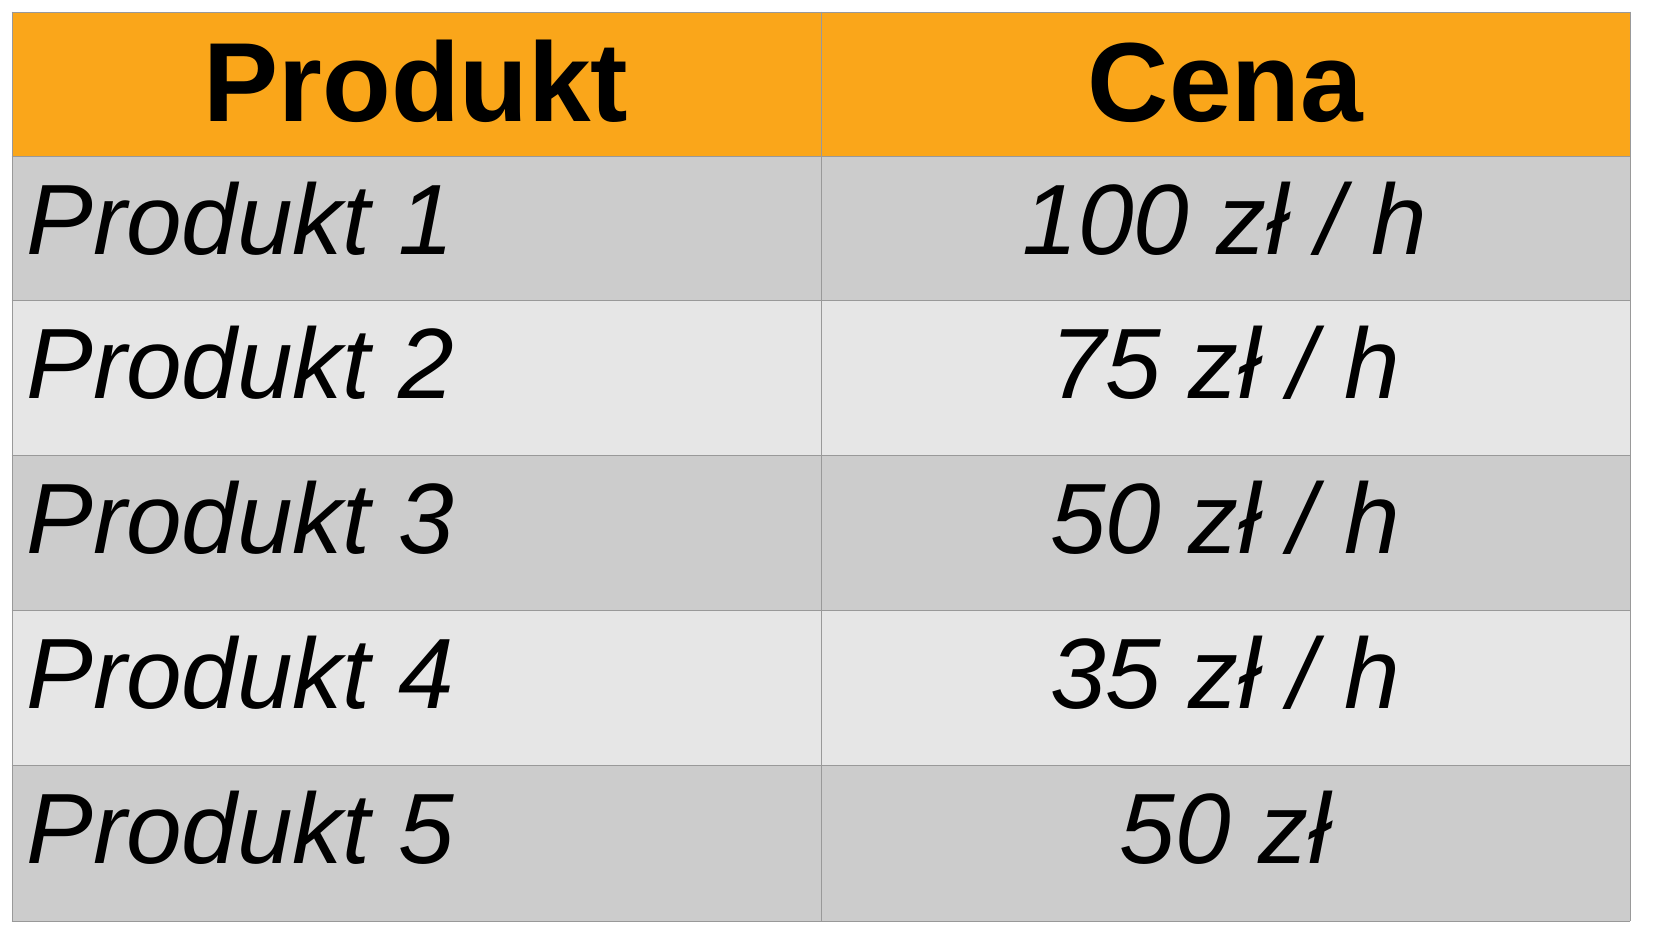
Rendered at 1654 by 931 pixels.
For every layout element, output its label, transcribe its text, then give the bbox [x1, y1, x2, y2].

table_cell Produkt 5 [13, 766, 821, 921]
table_cell 50 zł [822, 766, 1630, 921]
table_cell 50 zł / h [822, 456, 1630, 610]
table_cell Produkt 4 [13, 611, 821, 765]
table_cell 75 zł / h [822, 301, 1630, 455]
table_cell Produkt 1 [13, 157, 821, 300]
table_header Cena [822, 13, 1630, 156]
table_header Produkt [13, 13, 821, 156]
table_cell 100 zł / h [822, 157, 1630, 300]
table_cell Produkt 2 [13, 301, 821, 455]
table_cell 35 zł / h [822, 611, 1630, 765]
table_cell Produkt 3 [13, 456, 821, 610]
